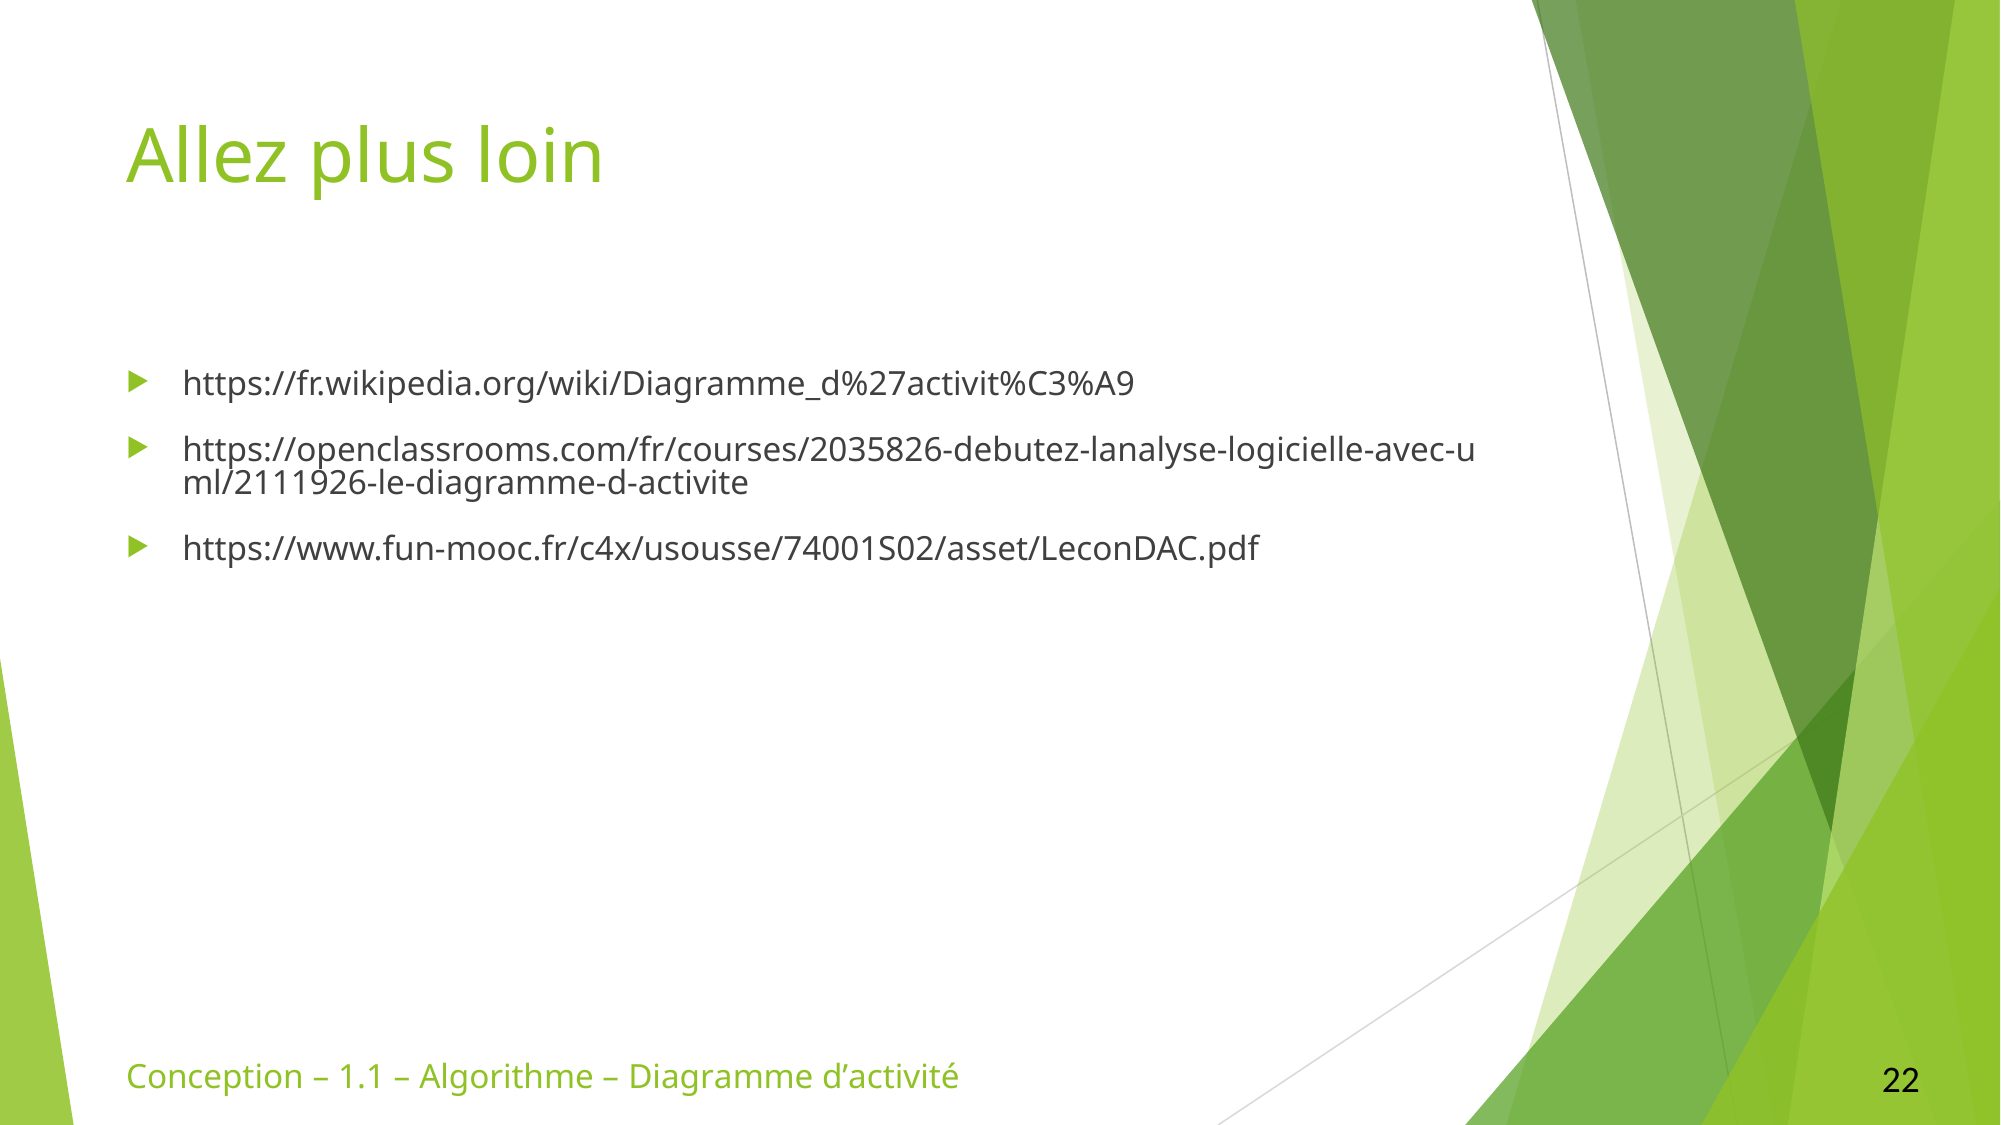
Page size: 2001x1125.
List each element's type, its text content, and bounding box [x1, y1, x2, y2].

text_box Conception – 1.1 – Algorithme – Diagramme d’activité [111, 1047, 1094, 1109]
title Allez plus loin [111, 99, 1522, 317]
list https://fr.wikipedia.org/wiki/Diagramme_d%27activit%C3%A9 https://openclassrooms.com/fr/courses/2035826-debutez-lanalyse-logicielle-avec-uml/2111926-le-diagramme-d-activite https://www.fun-mooc.fr/c4x/usousse/74001S02/asset/LeconDAC.pdf [111, 354, 1522, 992]
text_box [1866, 1047, 1979, 1108]
